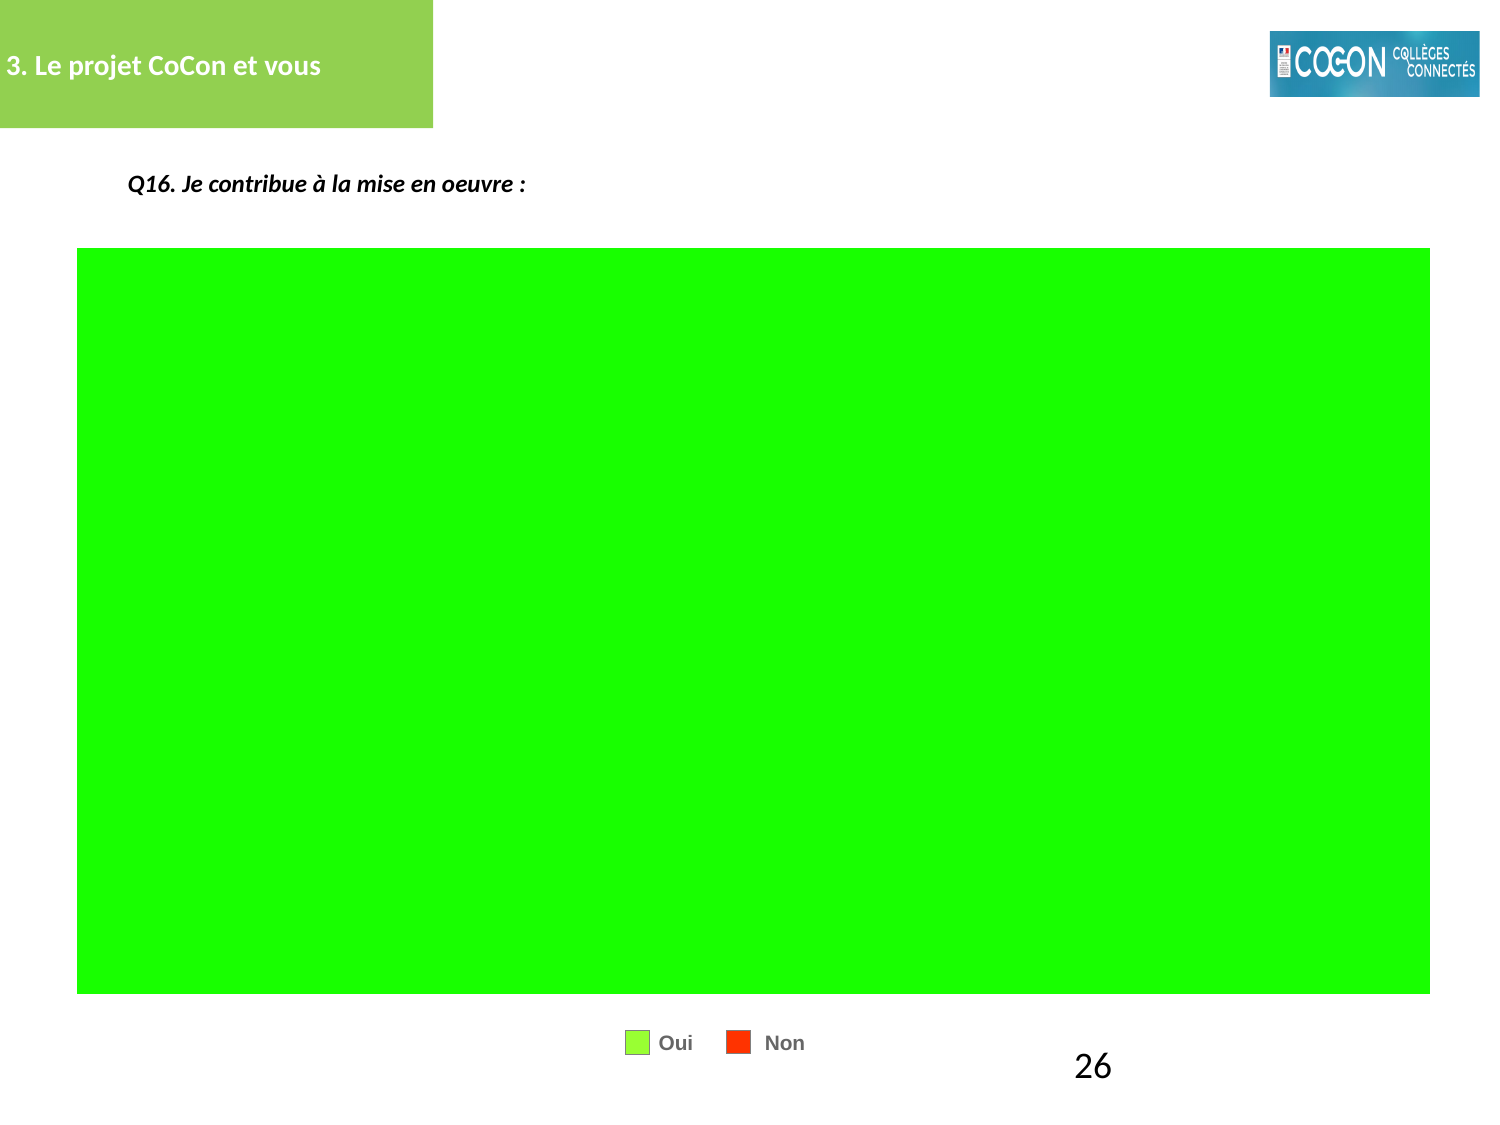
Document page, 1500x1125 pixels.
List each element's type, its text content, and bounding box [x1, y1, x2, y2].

picture [1269, 31, 1480, 97]
picture [77, 248, 1430, 994]
text_box [625, 1030, 643, 1055]
text_box [726, 1030, 750, 1054]
text_box 3. Le projet CoCon et vous [0, 0, 434, 129]
text_box Non [750, 1024, 827, 1064]
text_box Oui [643, 1024, 721, 1064]
text_box Q16. Je contribue à la mise en oeuvre : [112, 166, 1407, 221]
text_box <numéro> [1059, 1042, 1397, 1103]
